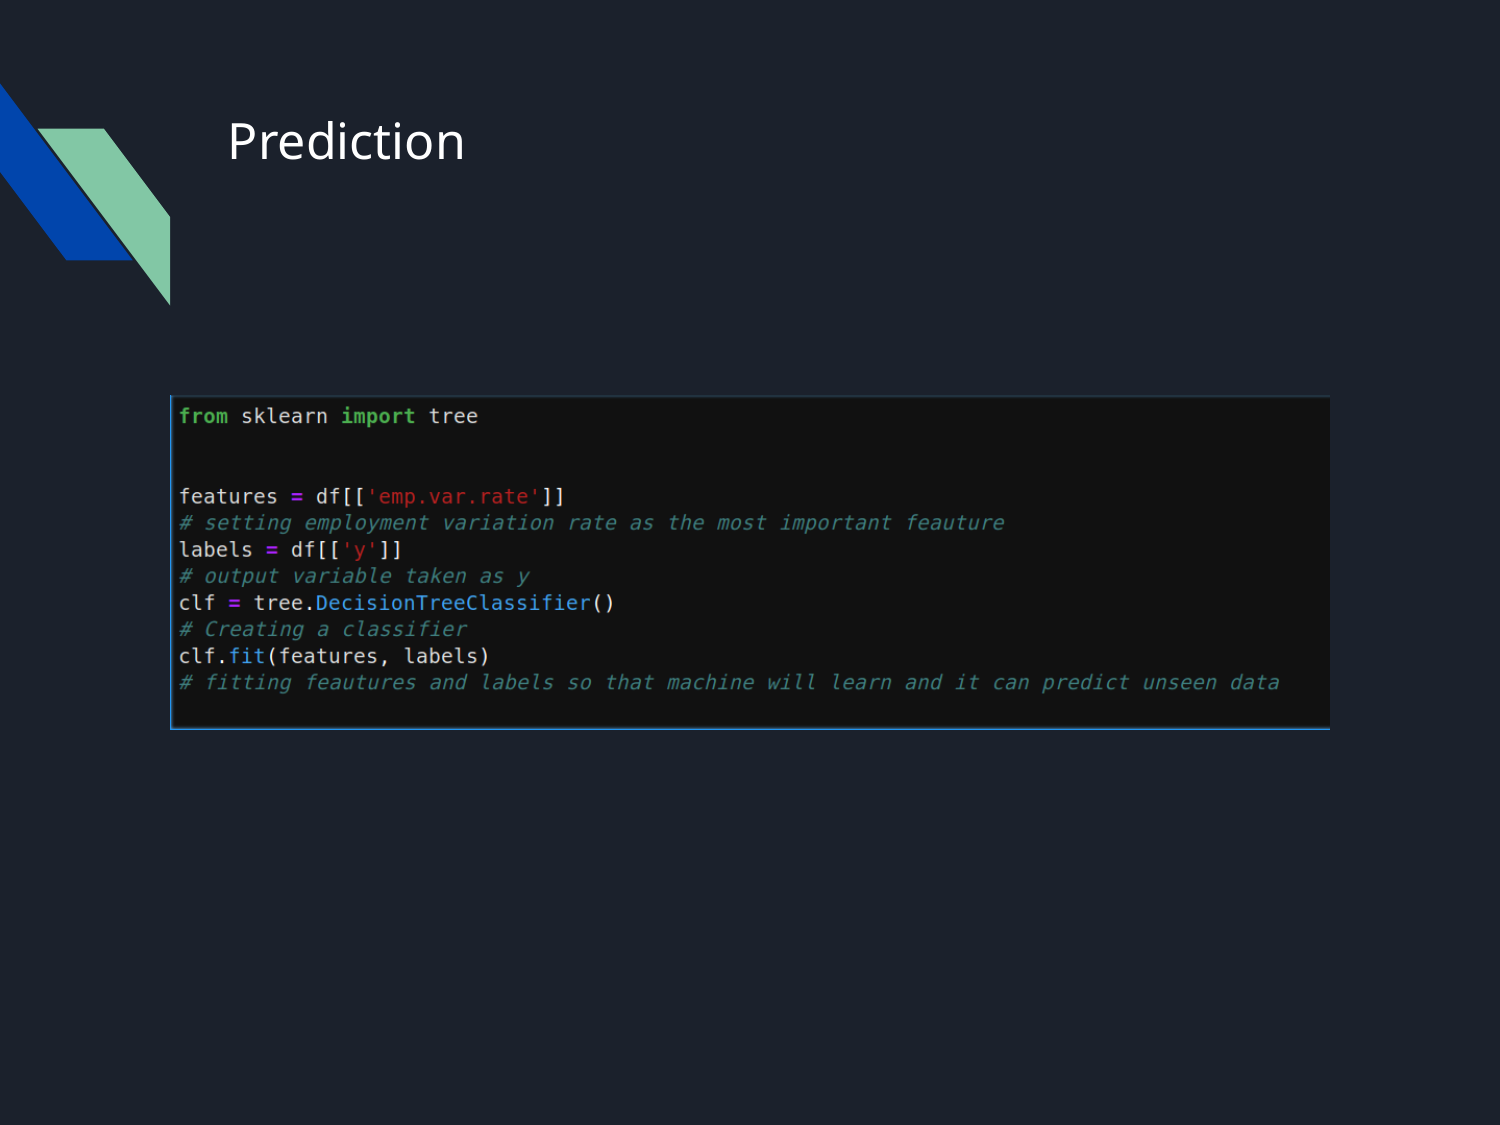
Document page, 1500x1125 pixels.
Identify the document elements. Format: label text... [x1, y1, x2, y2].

picture [170, 395, 1330, 730]
title Prediction [212, 86, 1368, 236]
